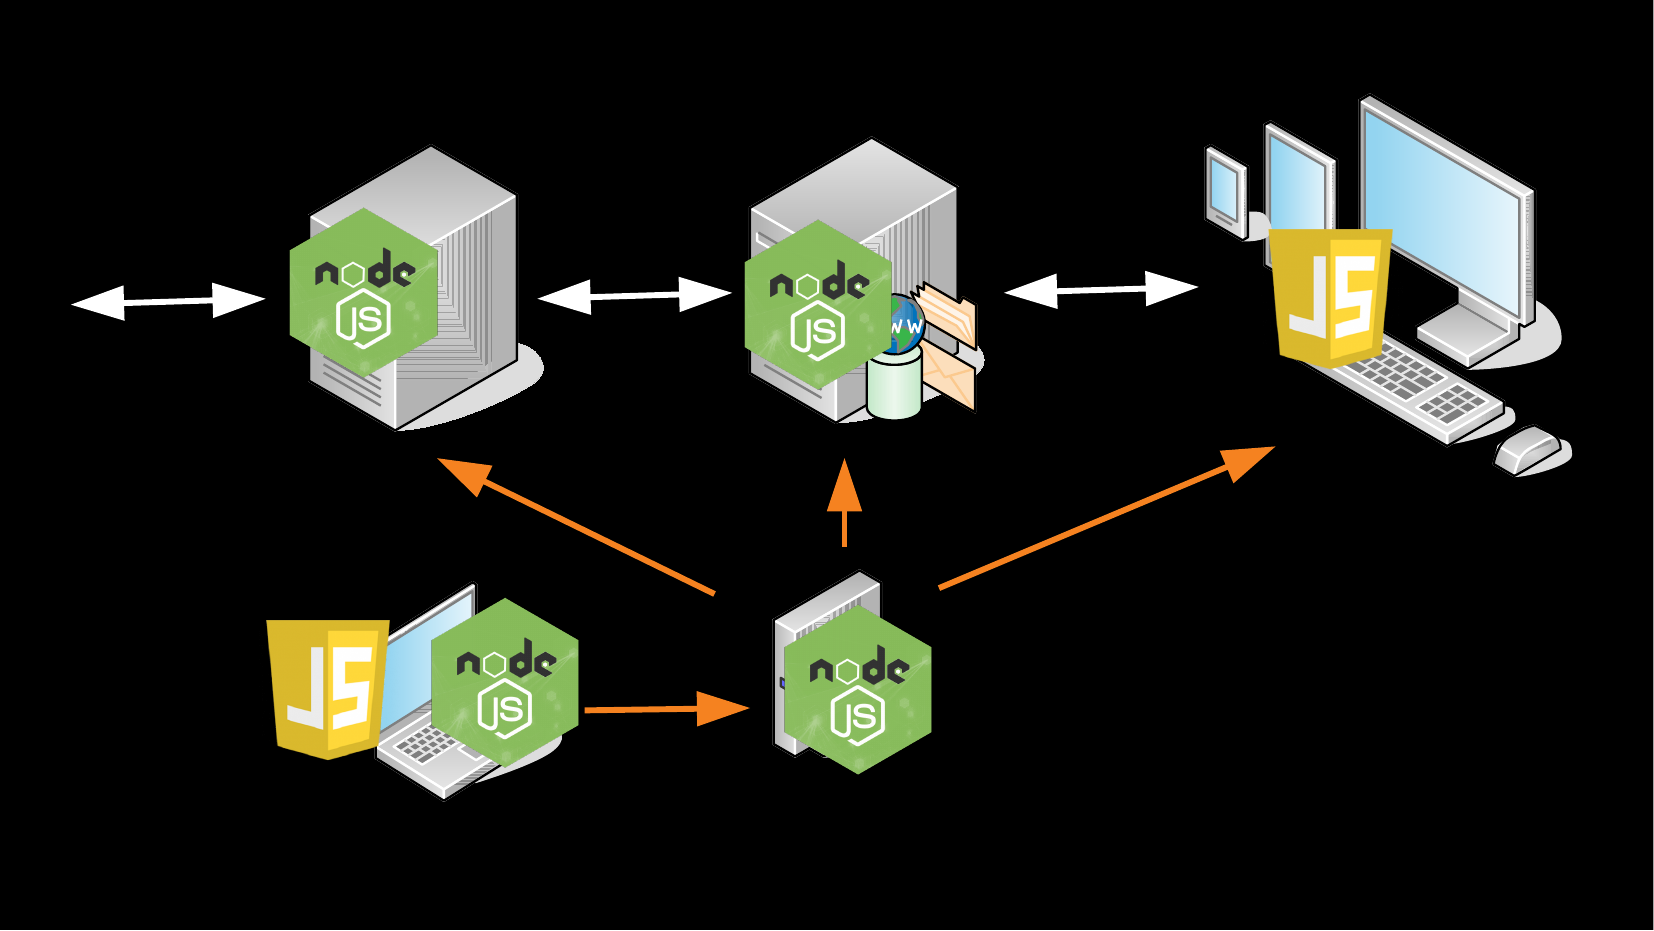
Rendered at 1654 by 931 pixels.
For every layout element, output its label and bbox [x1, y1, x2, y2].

text_box [480, 768, 516, 781]
text_box [1459, 407, 1515, 442]
text_box [311, 148, 515, 428]
text_box [1519, 440, 1571, 476]
text_box [956, 343, 985, 374]
picture [289, 207, 438, 378]
text_box [1207, 148, 1246, 238]
text_box [1472, 301, 1561, 369]
text_box [453, 584, 474, 597]
text_box [806, 573, 879, 604]
text_box [752, 140, 974, 423]
picture [1250, 221, 1412, 377]
picture [744, 219, 892, 390]
text_box [775, 616, 784, 748]
text_box [409, 611, 431, 742]
picture [784, 604, 932, 775]
text_box [1332, 351, 1502, 444]
text_box [1361, 97, 1533, 366]
text_box [1496, 427, 1559, 474]
text_box [396, 751, 492, 798]
text_box [1389, 377, 1402, 381]
picture [431, 597, 579, 768]
text_box [1250, 124, 1335, 221]
text_box [399, 343, 544, 431]
text_box [1410, 372, 1417, 378]
picture [248, 612, 409, 768]
